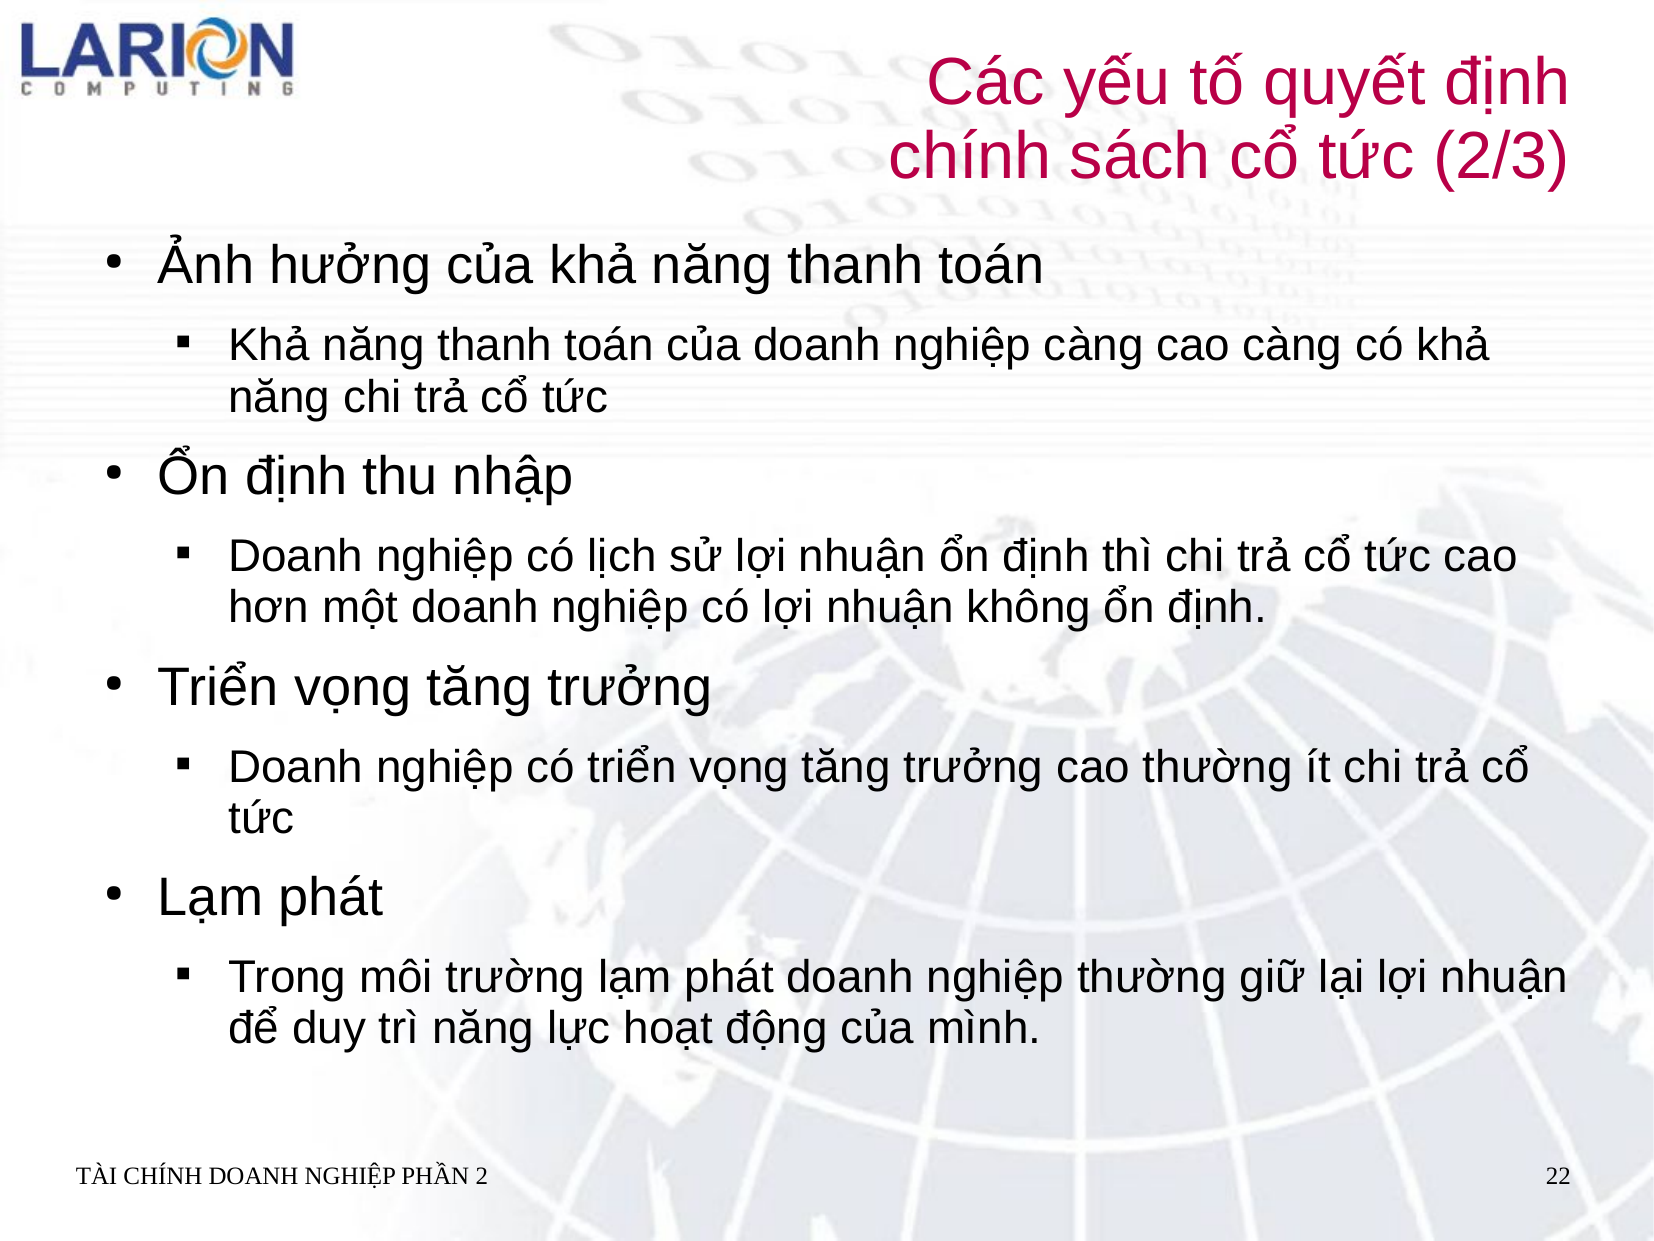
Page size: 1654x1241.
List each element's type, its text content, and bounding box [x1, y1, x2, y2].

picture [0, 0, 1654, 1241]
list Ảnh hưởng của khả năng thanh toán Khả năng thanh toán của doanh nghiệp càng cao càng có khả năng chi trả cổ tức Ổn định thu nhập Doanh nghiệp có lịch sử lợi nhuận ổn định thì chi trả cổ tức cao hơn một doanh nghiệp có lợi nhuận không ổn định. Triển vọng tăng trưởng Doanh nghiệp có triển vọng tăng trưởng cao thường ít chi trả cổ tức Lạm phát Trong môi trường lạm phát doanh nghiệp thường giữ lại lợi nhuận để duy trì năng lực hoạt động của mình. [86, 234, 1576, 1052]
title Các yếu tố quyết định chính sách cổ tức (2/3) [300, 43, 1571, 194]
